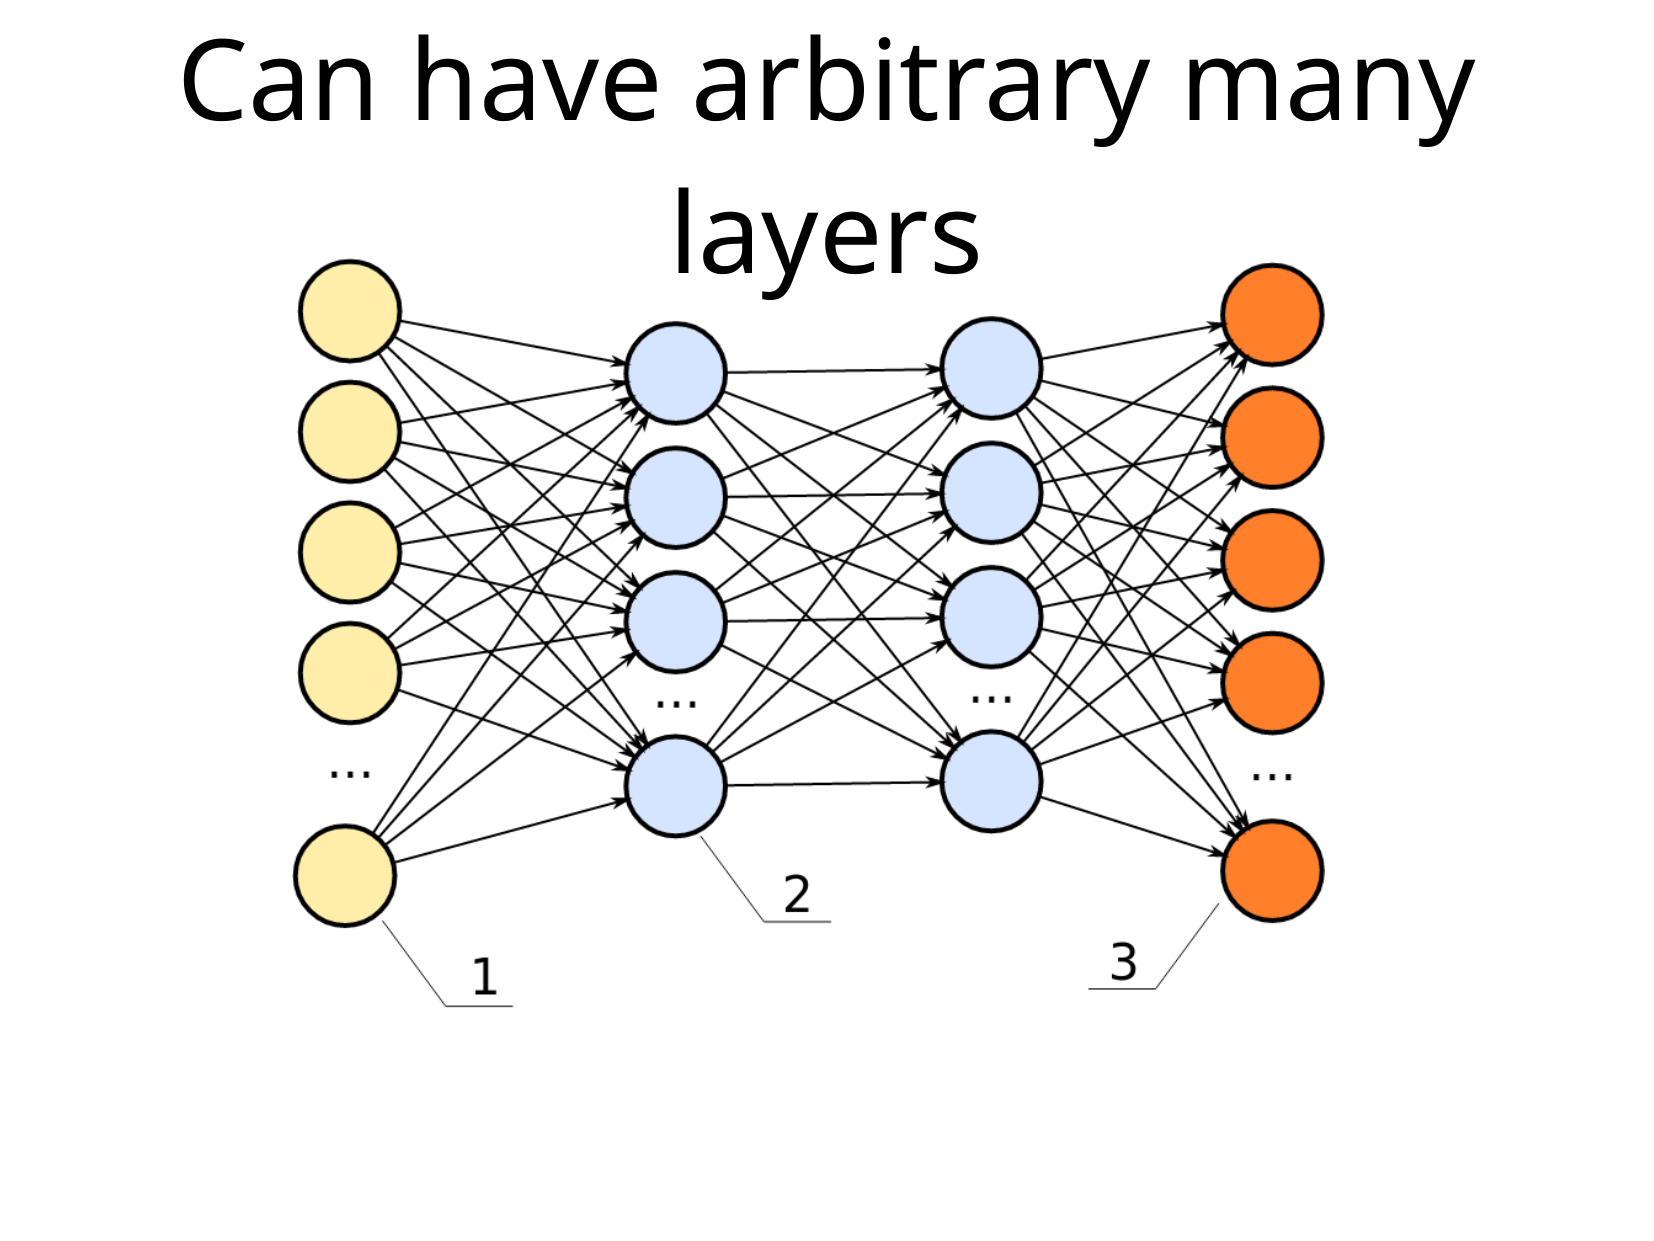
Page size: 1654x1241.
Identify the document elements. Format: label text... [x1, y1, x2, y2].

picture [206, 134, 1501, 1051]
title Can have arbitrary many layers [82, 49, 1571, 257]
